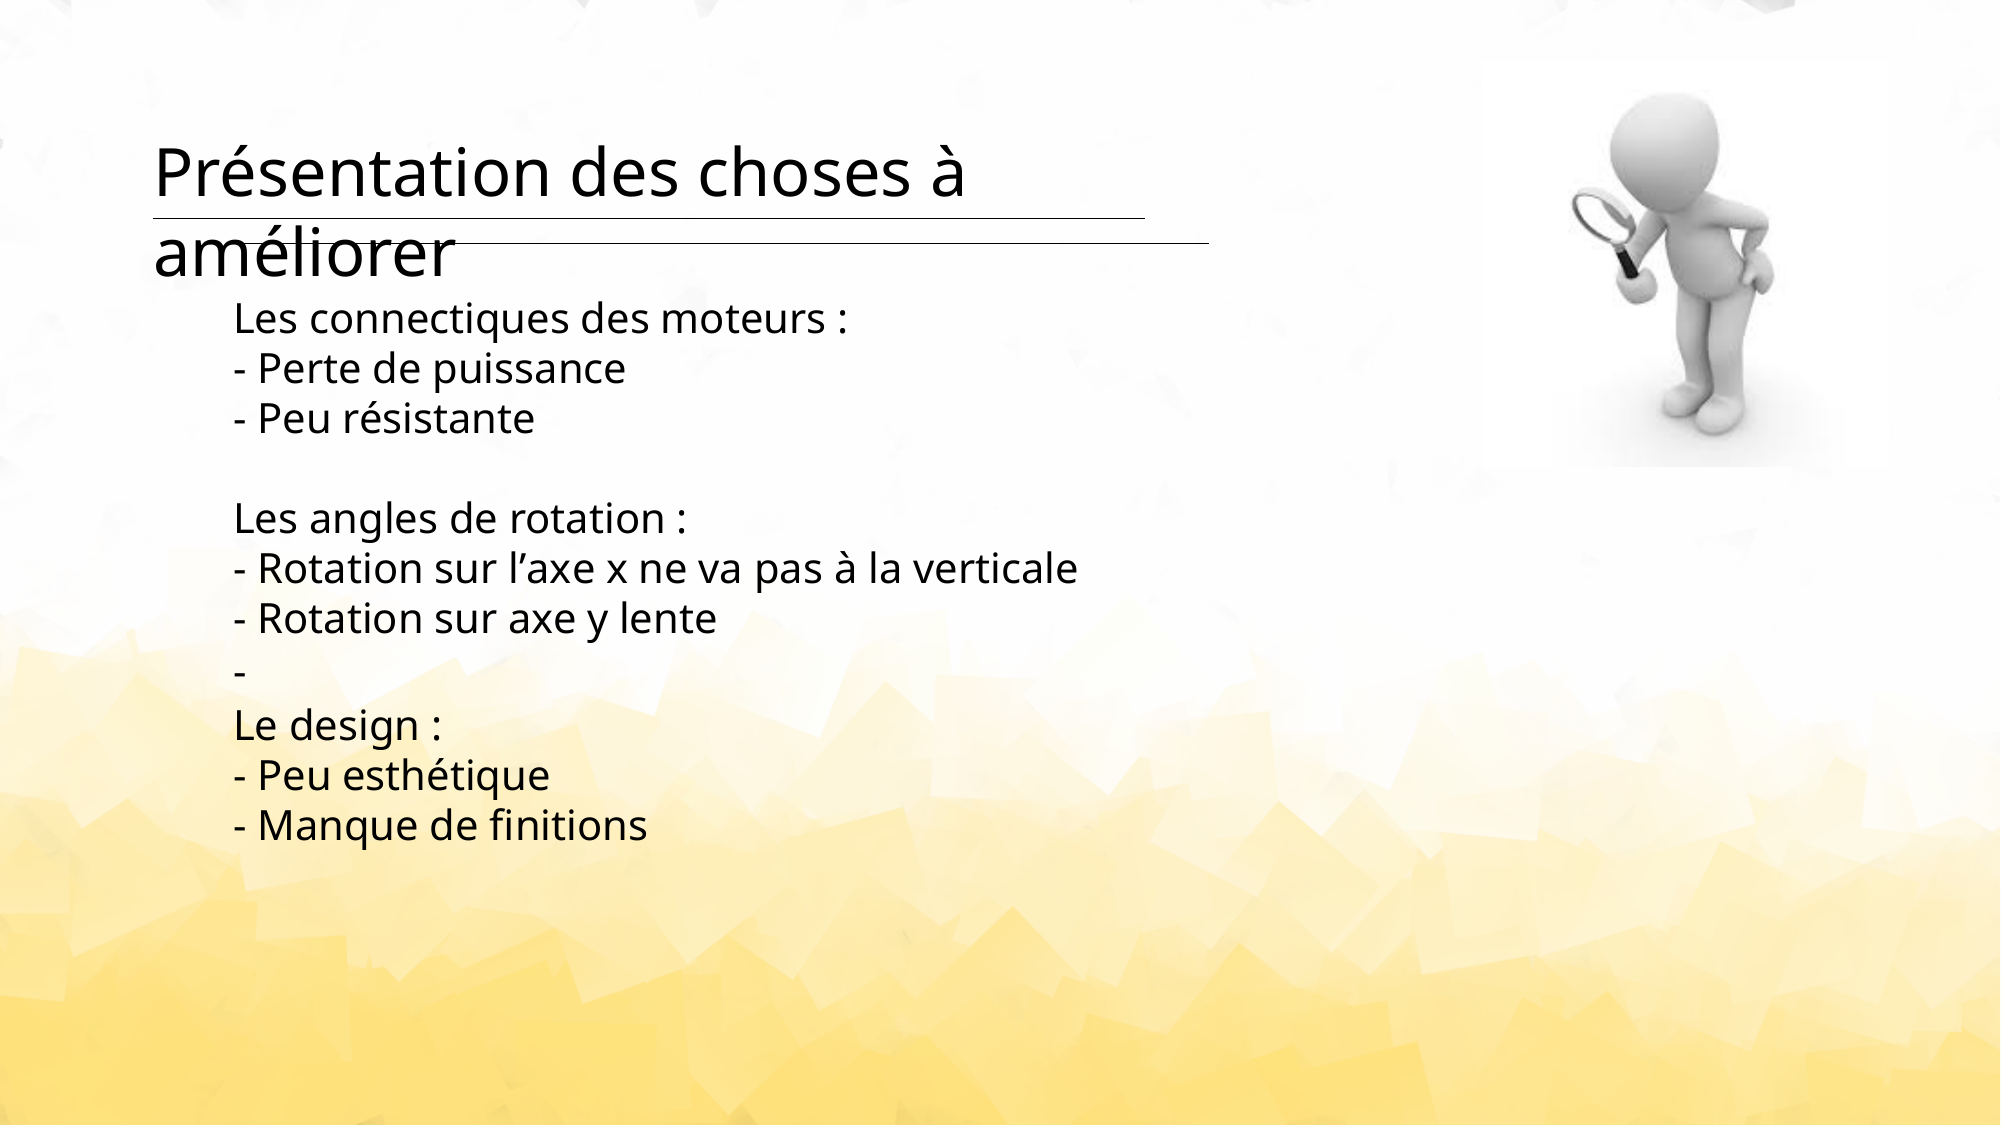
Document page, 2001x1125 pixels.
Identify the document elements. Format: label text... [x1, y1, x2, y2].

text_box Présentation des choses à améliorer [138, 122, 1164, 219]
picture [1482, 61, 1889, 467]
text_box Les connectiques des moteurs : - Perte de puissance - Peu résistante Les angles de rotation : - Rotation sur l’axe x ne va pas à la verticale - Rotation sur axe y lente Le design : - Peu esthétique - Manque de finitions [218, 284, 1649, 855]
